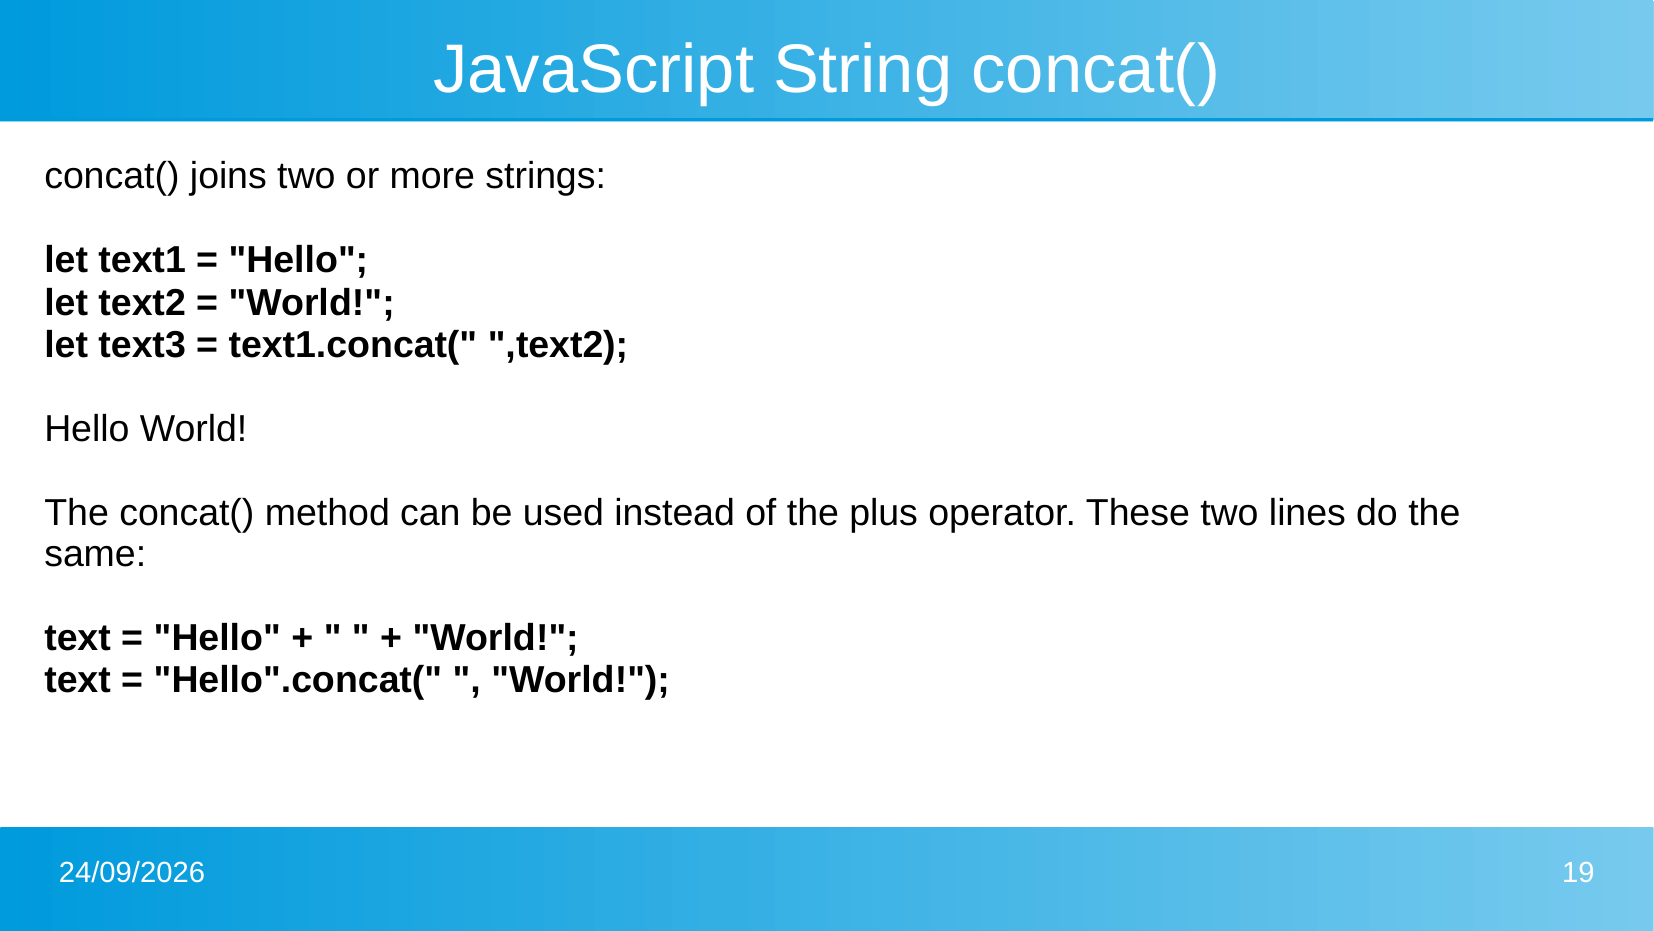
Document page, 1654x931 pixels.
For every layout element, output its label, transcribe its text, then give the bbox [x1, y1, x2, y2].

title JavaScript String concat() [59, 29, 1595, 108]
text_box concat() joins two or more strings: let text1 = "Hello"; let text2 = "World!"; let text3 = text1.concat(" ",text2); Hello World! The concat() method can be used instead of the plus operator. These two lines do the same: text = "Hello" + " " + "World!"; text = "Hello".concat(" ", "World!"); [29, 147, 1565, 709]
